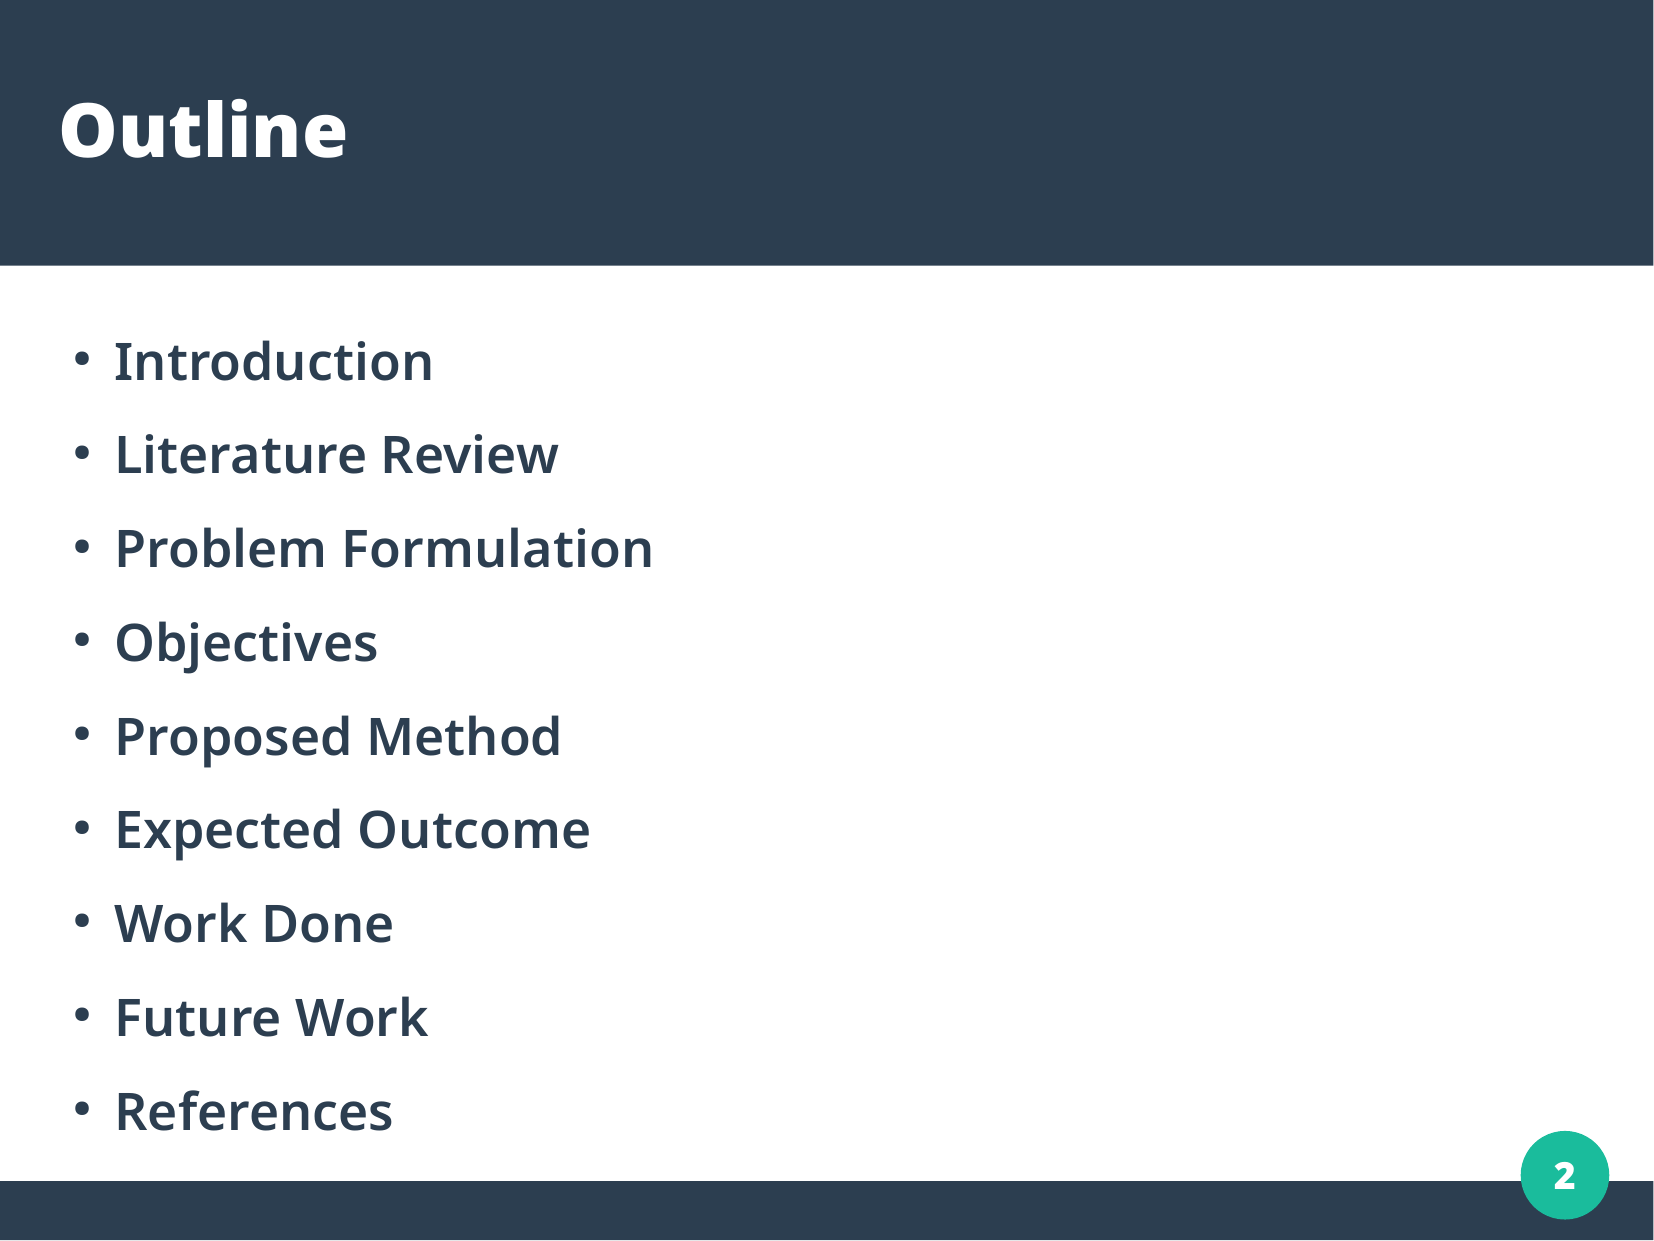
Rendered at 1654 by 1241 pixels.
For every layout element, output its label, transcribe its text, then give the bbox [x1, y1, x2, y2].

list Introduction Literature Review Problem Formulation Objectives Proposed Method Expected Outcome Work Done Future Work References [59, 324, 1595, 1152]
title Outline [59, 49, 1595, 207]
